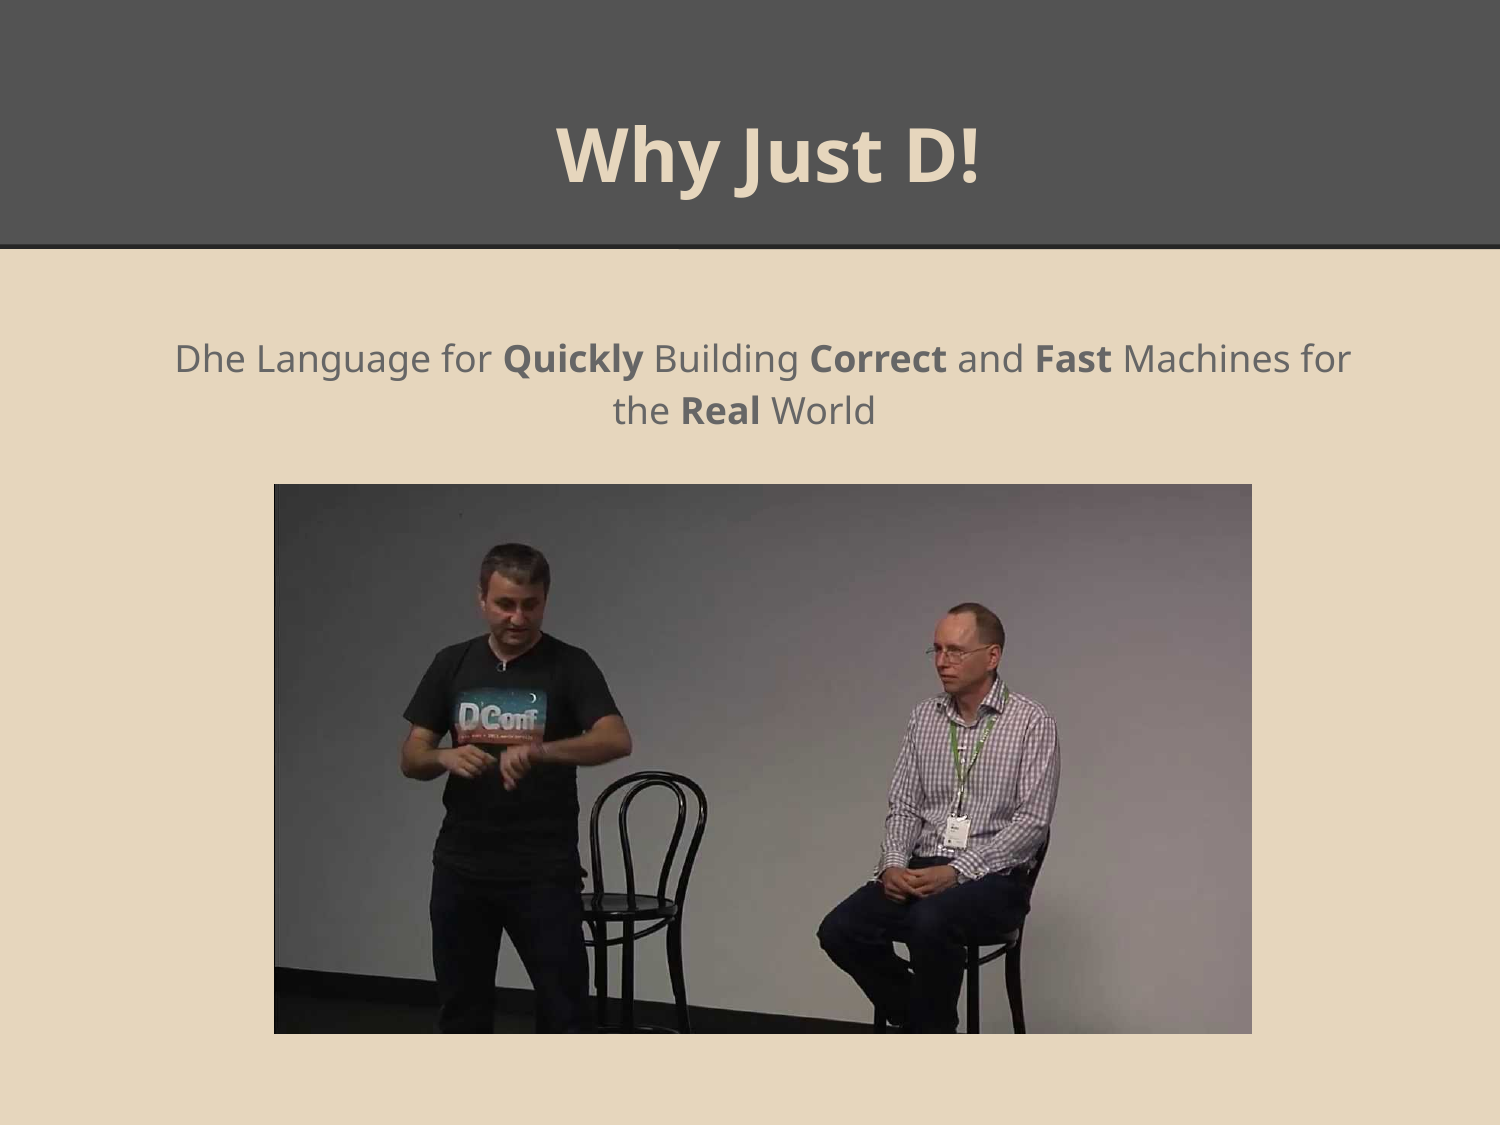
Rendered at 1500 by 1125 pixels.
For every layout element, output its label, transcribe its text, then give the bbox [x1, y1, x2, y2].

title Why Just D! [106, 47, 1382, 213]
subtitle Dhe Language for Quickly Building Correct and Fast Machines for the Real World [106, 313, 1382, 520]
picture [274, 484, 1252, 1034]
